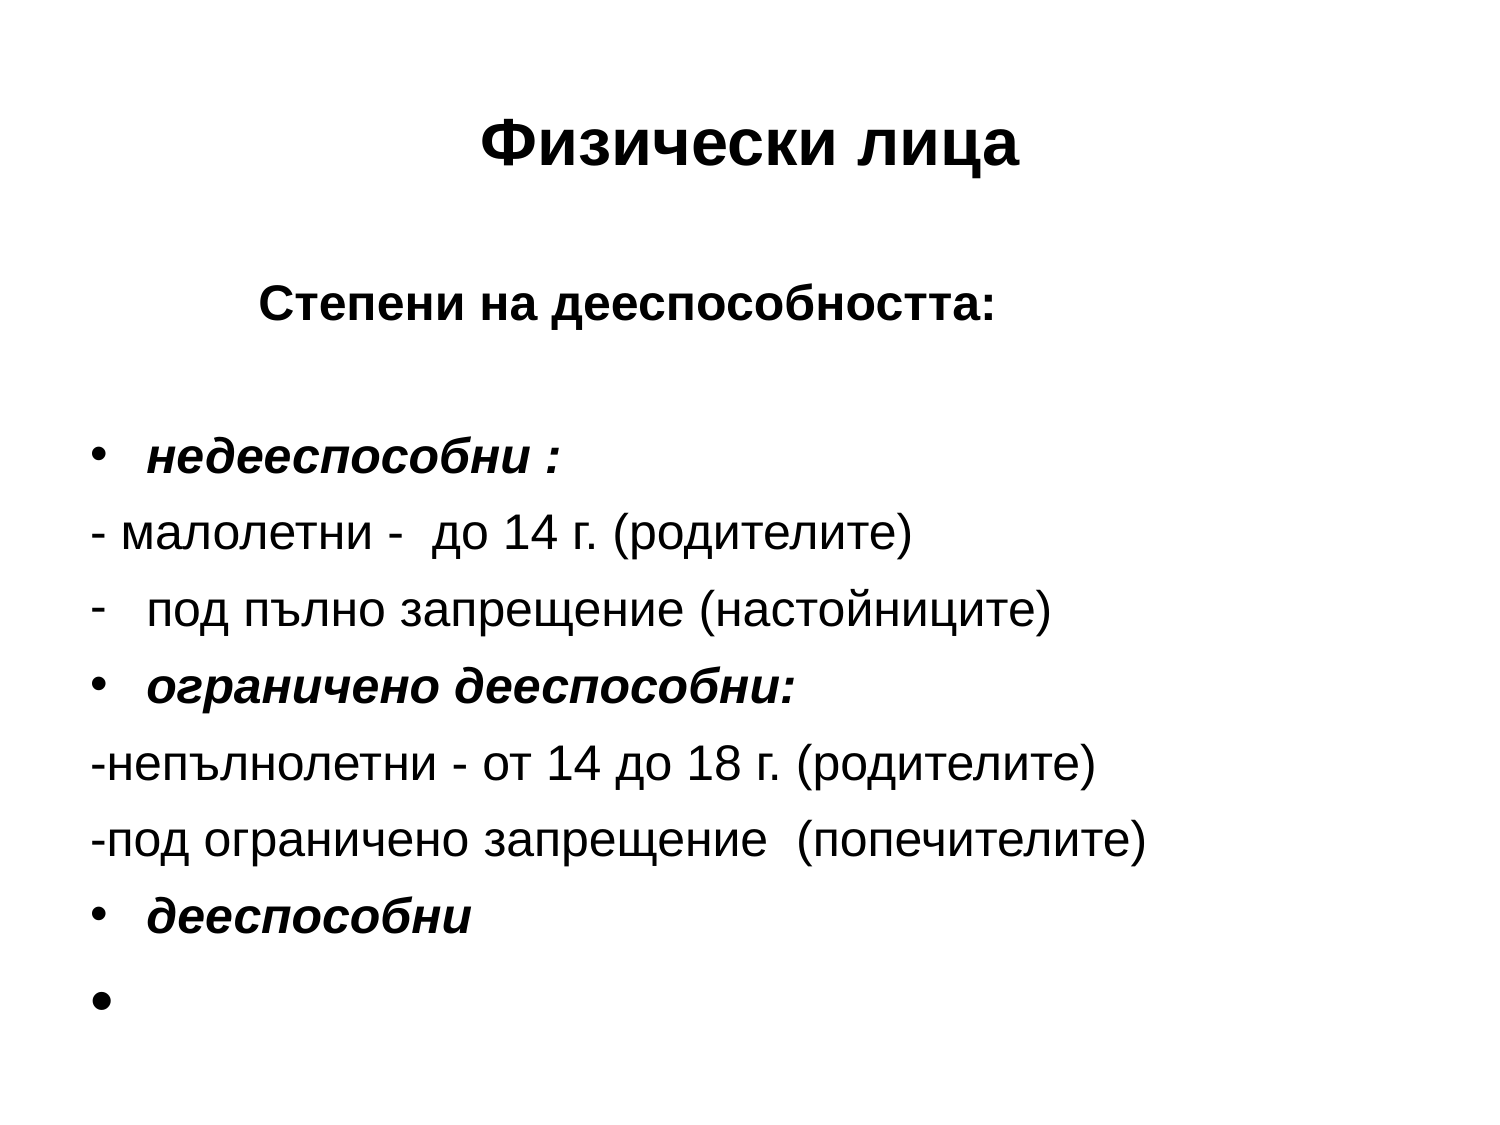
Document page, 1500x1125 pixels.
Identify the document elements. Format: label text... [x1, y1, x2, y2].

title Физически лица [75, 45, 1426, 233]
list Степени на дееспособността: недееспособни : - малолетни - до 14 г. (родителите) под пълно запрещение (настойниците) ограничено дееспособни: -непълнолетни - от 14 до 18 г. (родителите) -под ограничено запрещение (попечителите) дееспособни [75, 262, 1426, 1005]
